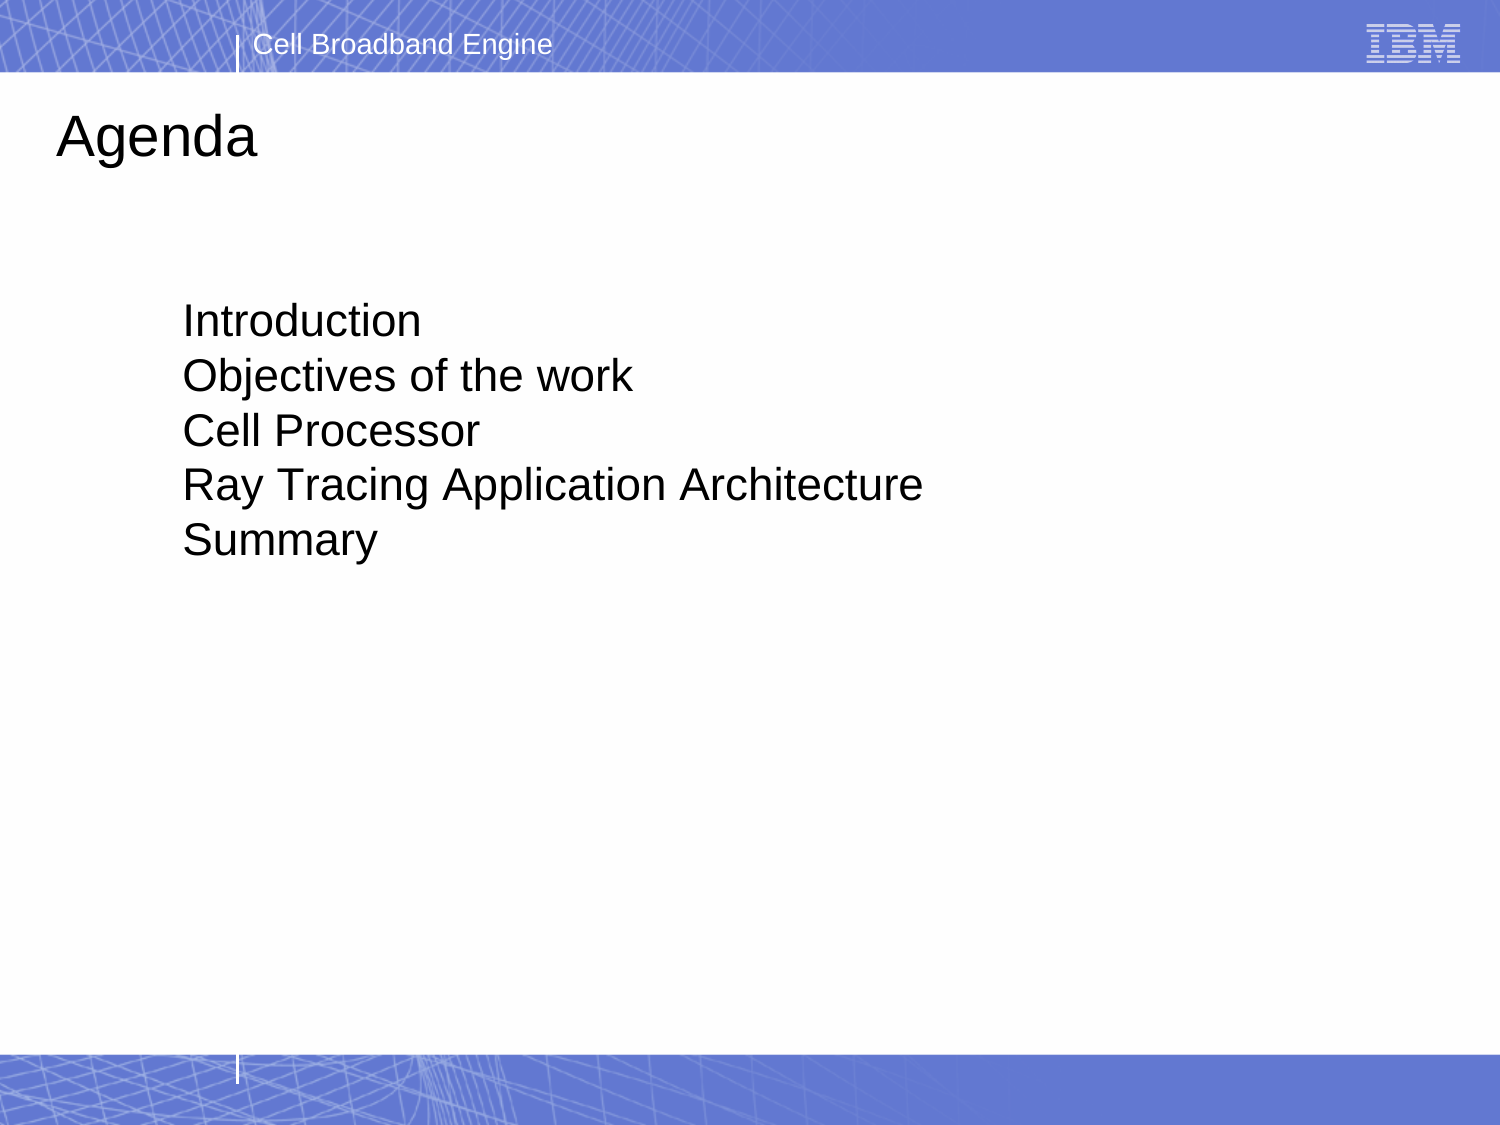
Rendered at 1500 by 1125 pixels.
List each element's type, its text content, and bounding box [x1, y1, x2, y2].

title Agenda [56, 97, 1410, 179]
list Introduction Objectives of the work Cell Processor Ray Tracing Application Architecture Summary [182, 291, 1389, 932]
picture [1366, 24, 1462, 63]
